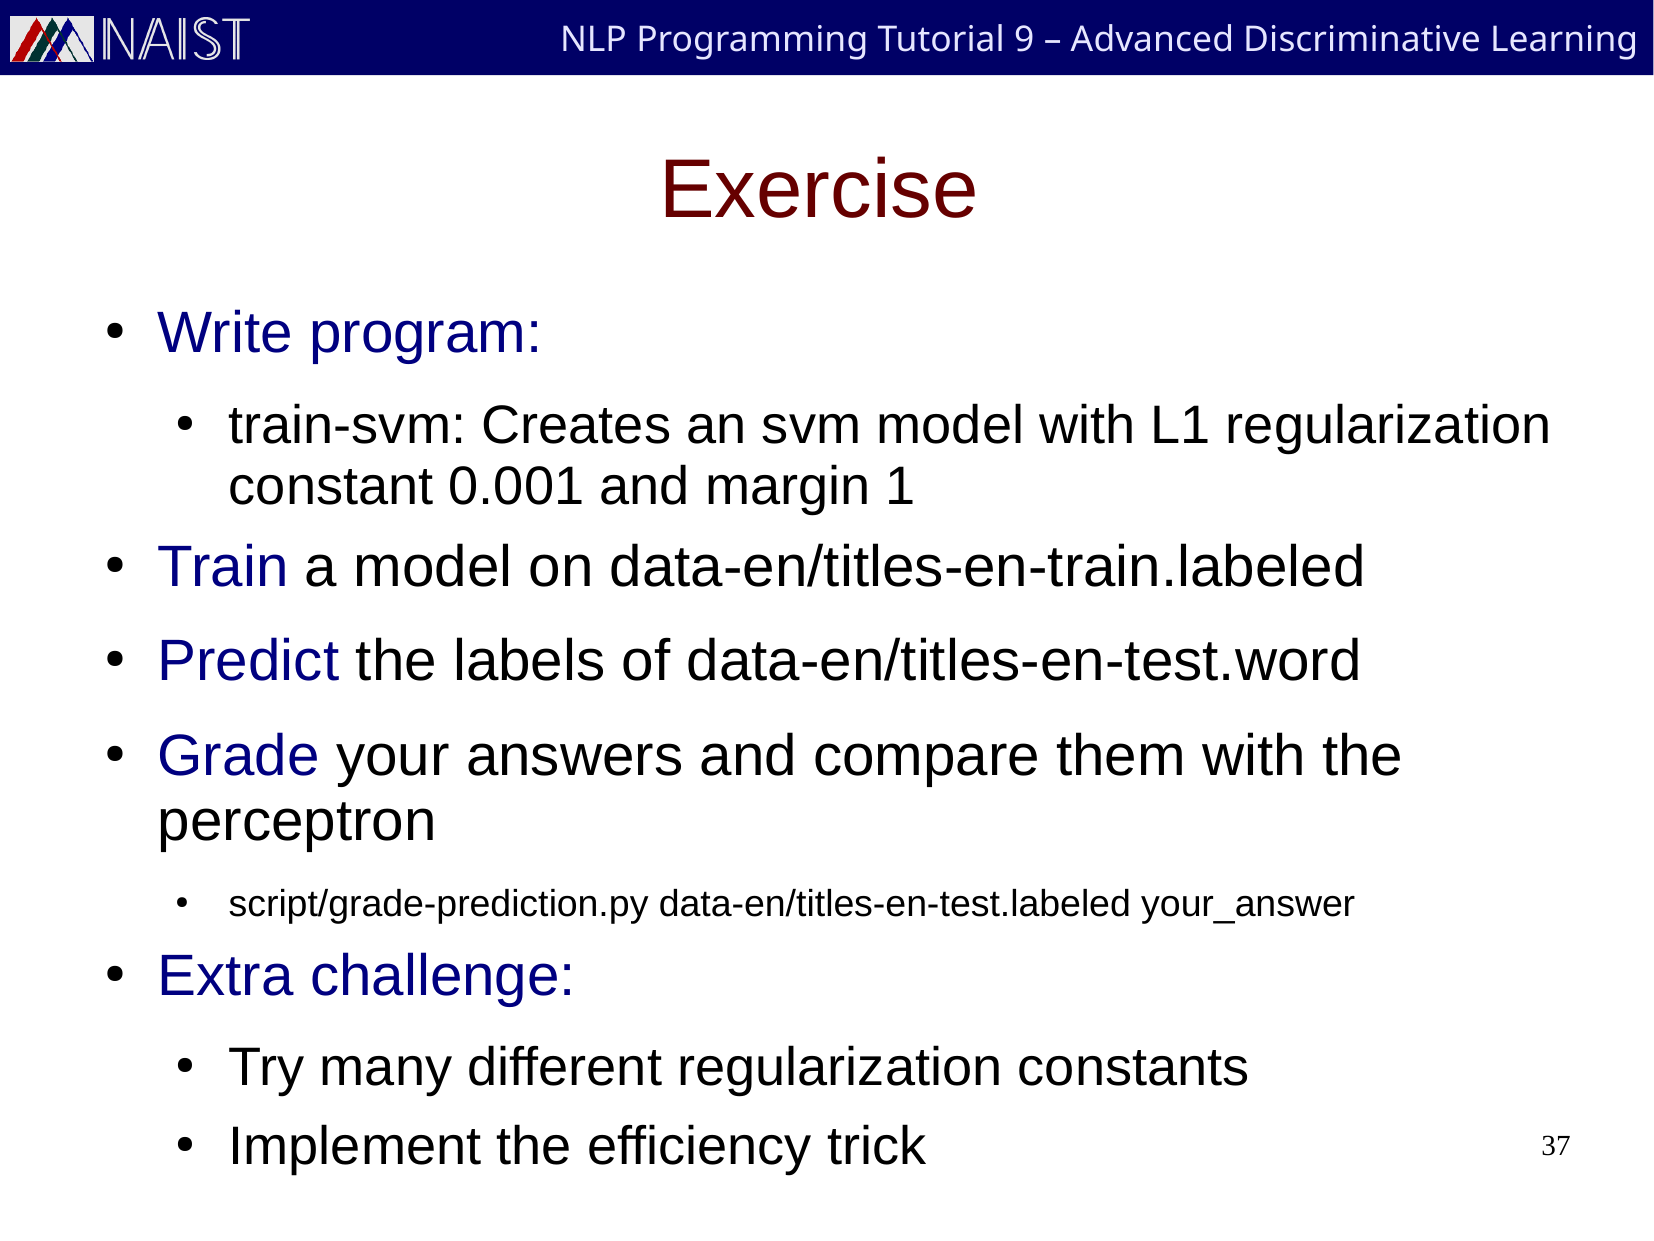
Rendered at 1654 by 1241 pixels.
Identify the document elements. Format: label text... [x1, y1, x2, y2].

picture [10, 16, 94, 62]
picture [102, 17, 251, 60]
title Exercise [75, 92, 1564, 285]
list Write program: train-svm: Creates an svm model with L1 regularization constant 0.001 and margin 1 Train a model on data-en/titles-en-train.labeled Predict the labels of data-en/titles-en-test.word Grade your answers and compare them with the perceptron script/grade-prediction.py data-en/titles-en-test.labeled your_answer Extra challenge: Try many different regularization constants Implement the efficiency trick [86, 300, 1576, 1176]
